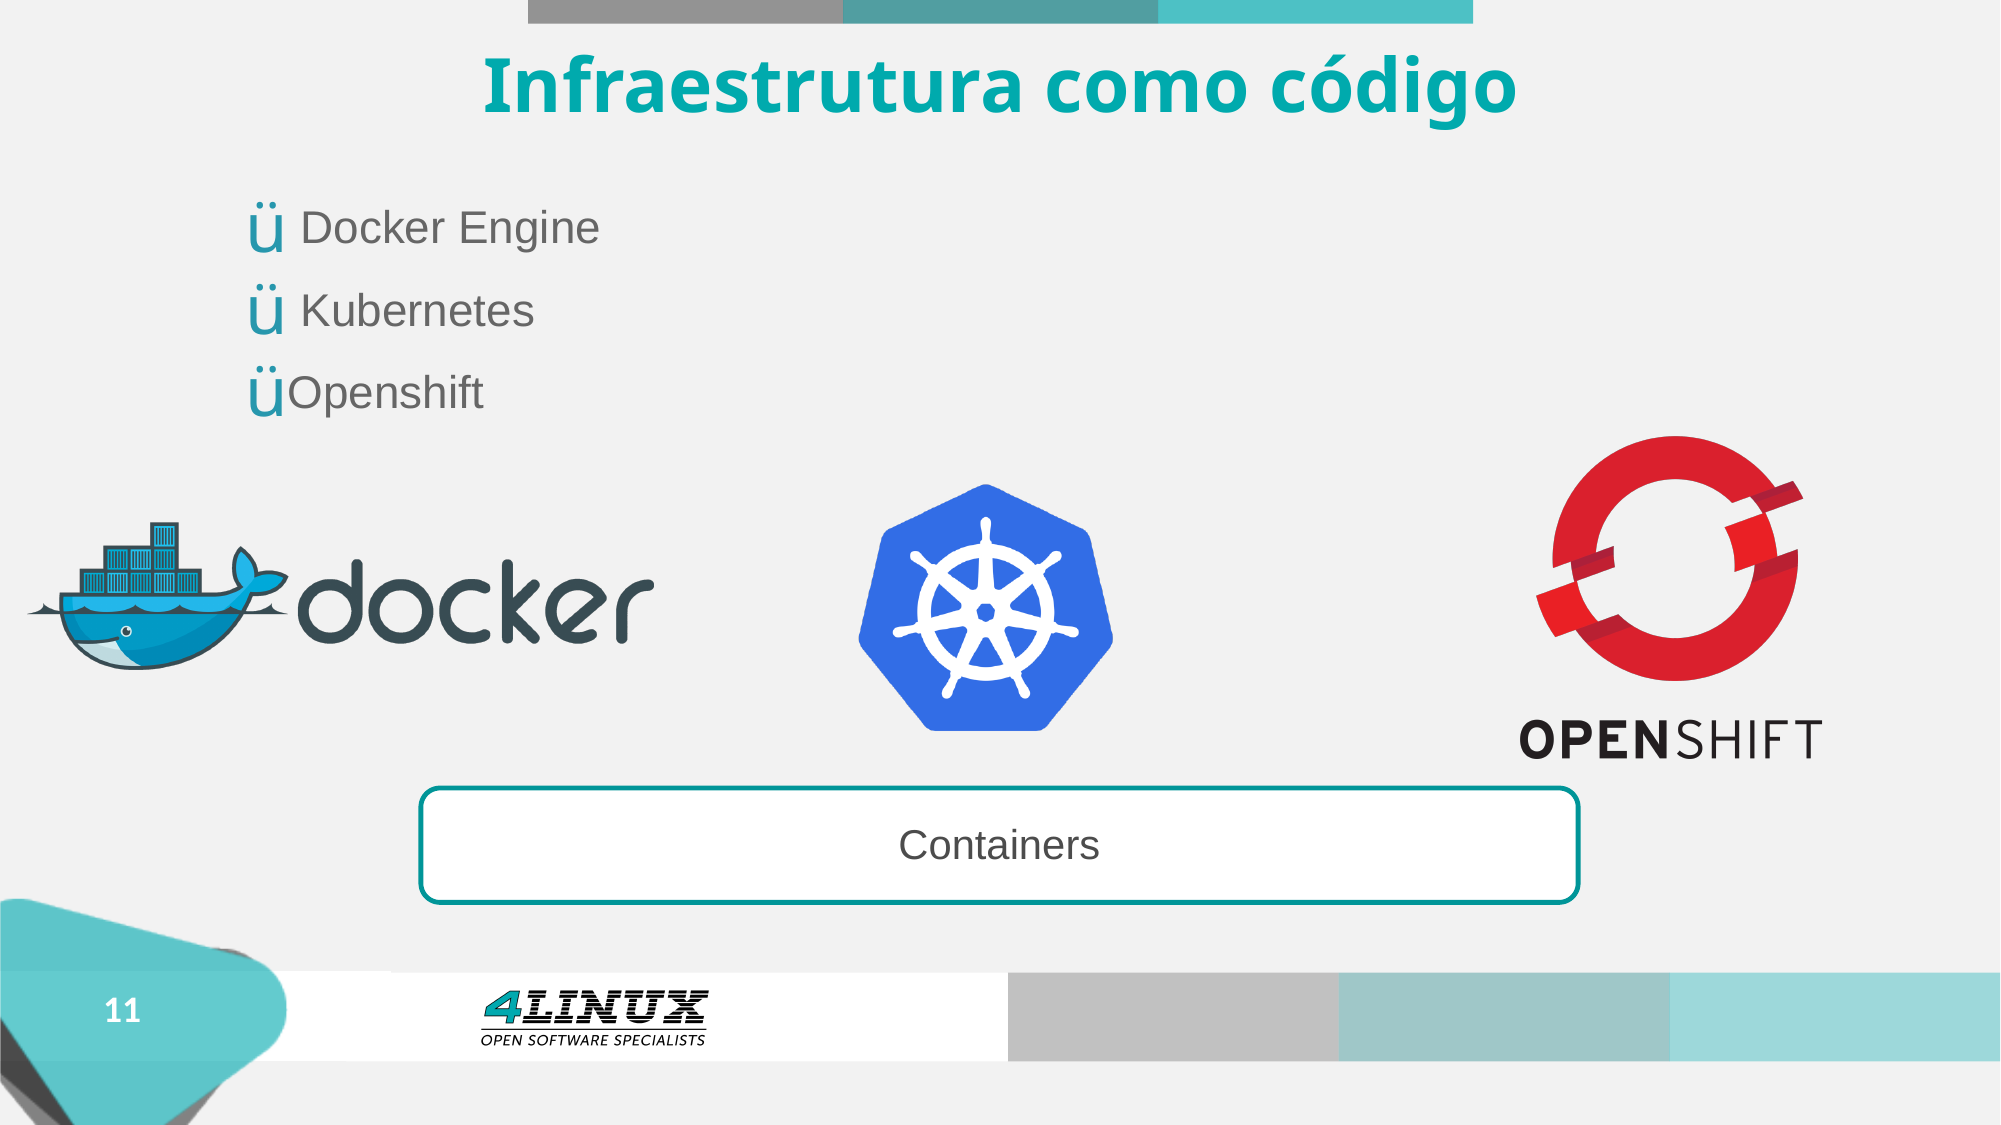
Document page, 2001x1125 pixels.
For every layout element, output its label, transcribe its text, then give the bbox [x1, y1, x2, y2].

picture [850, 472, 1121, 743]
picture [444, 961, 745, 1075]
list Docker Engine Kubernetes Openshift [230, 162, 875, 426]
picture [20, 507, 662, 697]
title Infraestrutura como código [139, 40, 1865, 146]
text_box Containers [420, 788, 1579, 903]
picture [1511, 427, 1831, 768]
